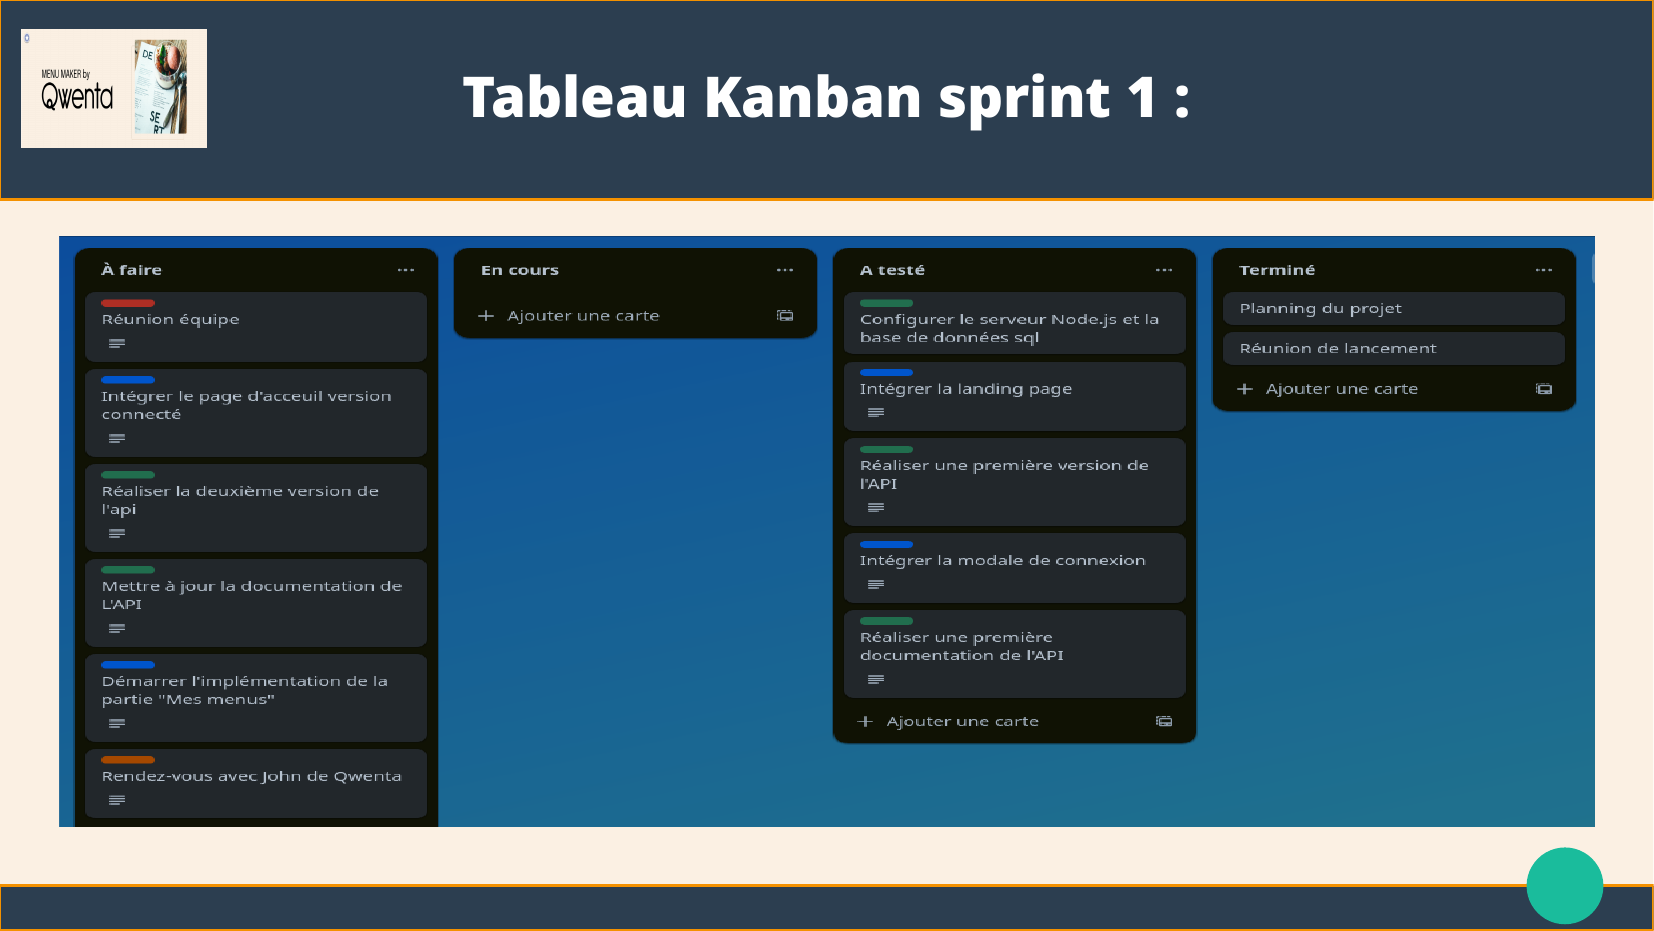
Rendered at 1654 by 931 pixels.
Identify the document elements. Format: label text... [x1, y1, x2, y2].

picture [21, 29, 207, 148]
picture [59, 236, 1595, 827]
title Tableau Kanban sprint 1 : [59, 37, 1595, 155]
